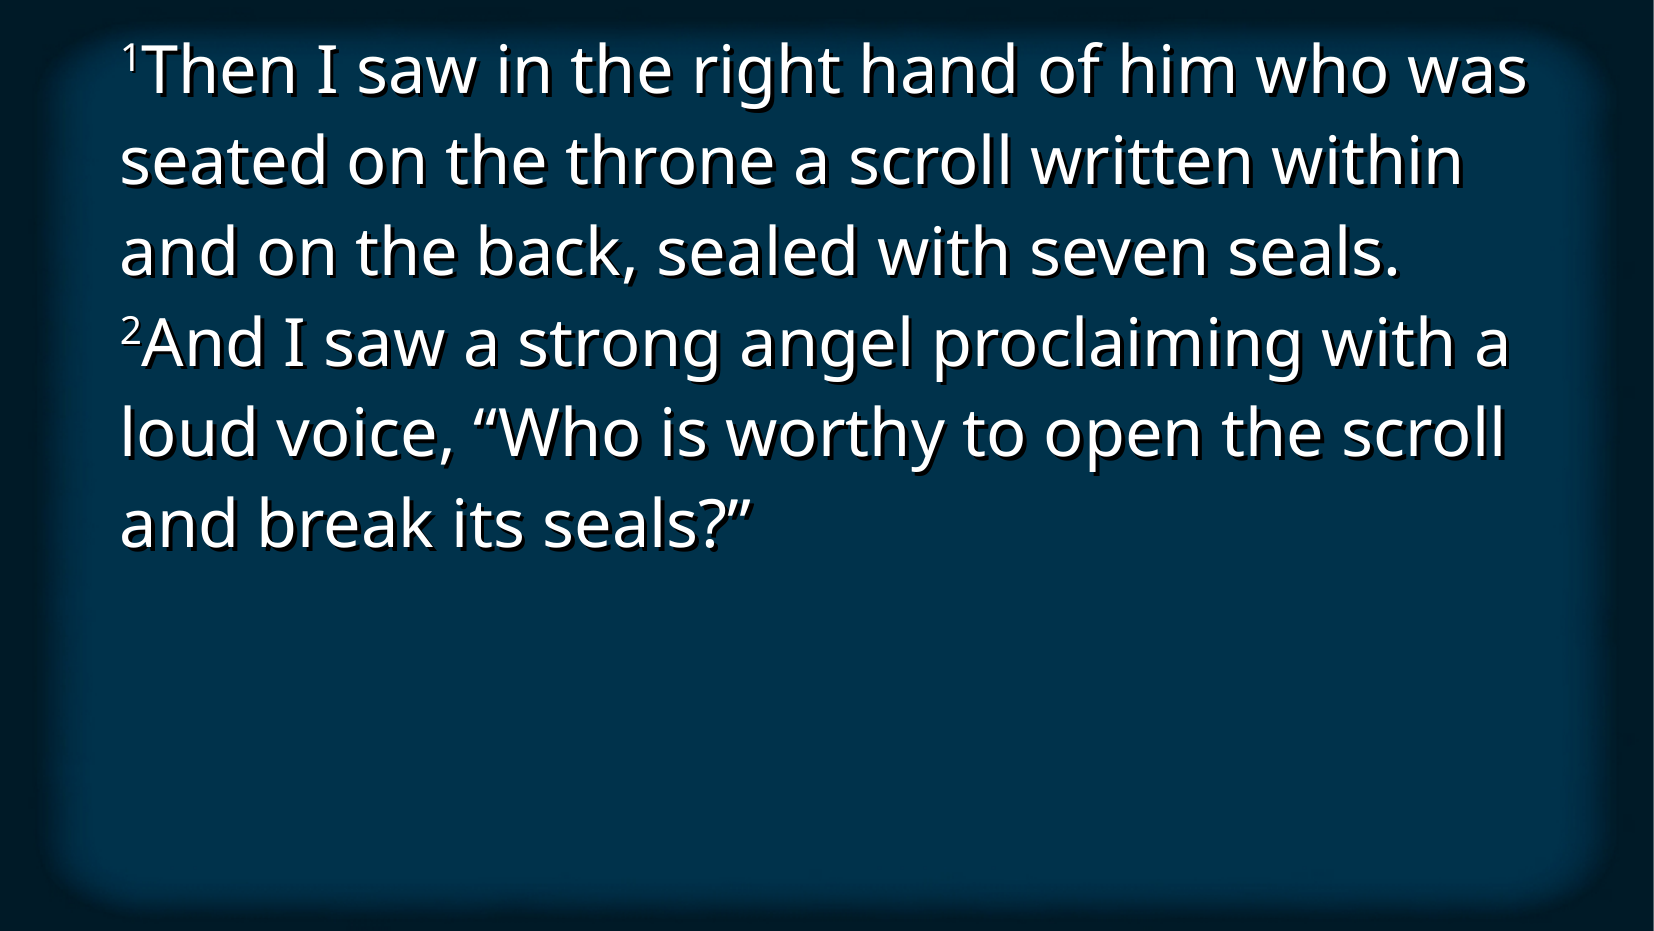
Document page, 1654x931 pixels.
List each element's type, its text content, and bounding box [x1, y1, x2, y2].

text_box 1Then I saw in the right hand of him who was seated on the throne a scroll written within and on the back, sealed with seven seals. 2And I saw a strong angel proclaiming with a loud voice, “Who is worthy to open the scroll and break its seals?” [105, 15, 1561, 563]
picture [0, 0, 1654, 931]
